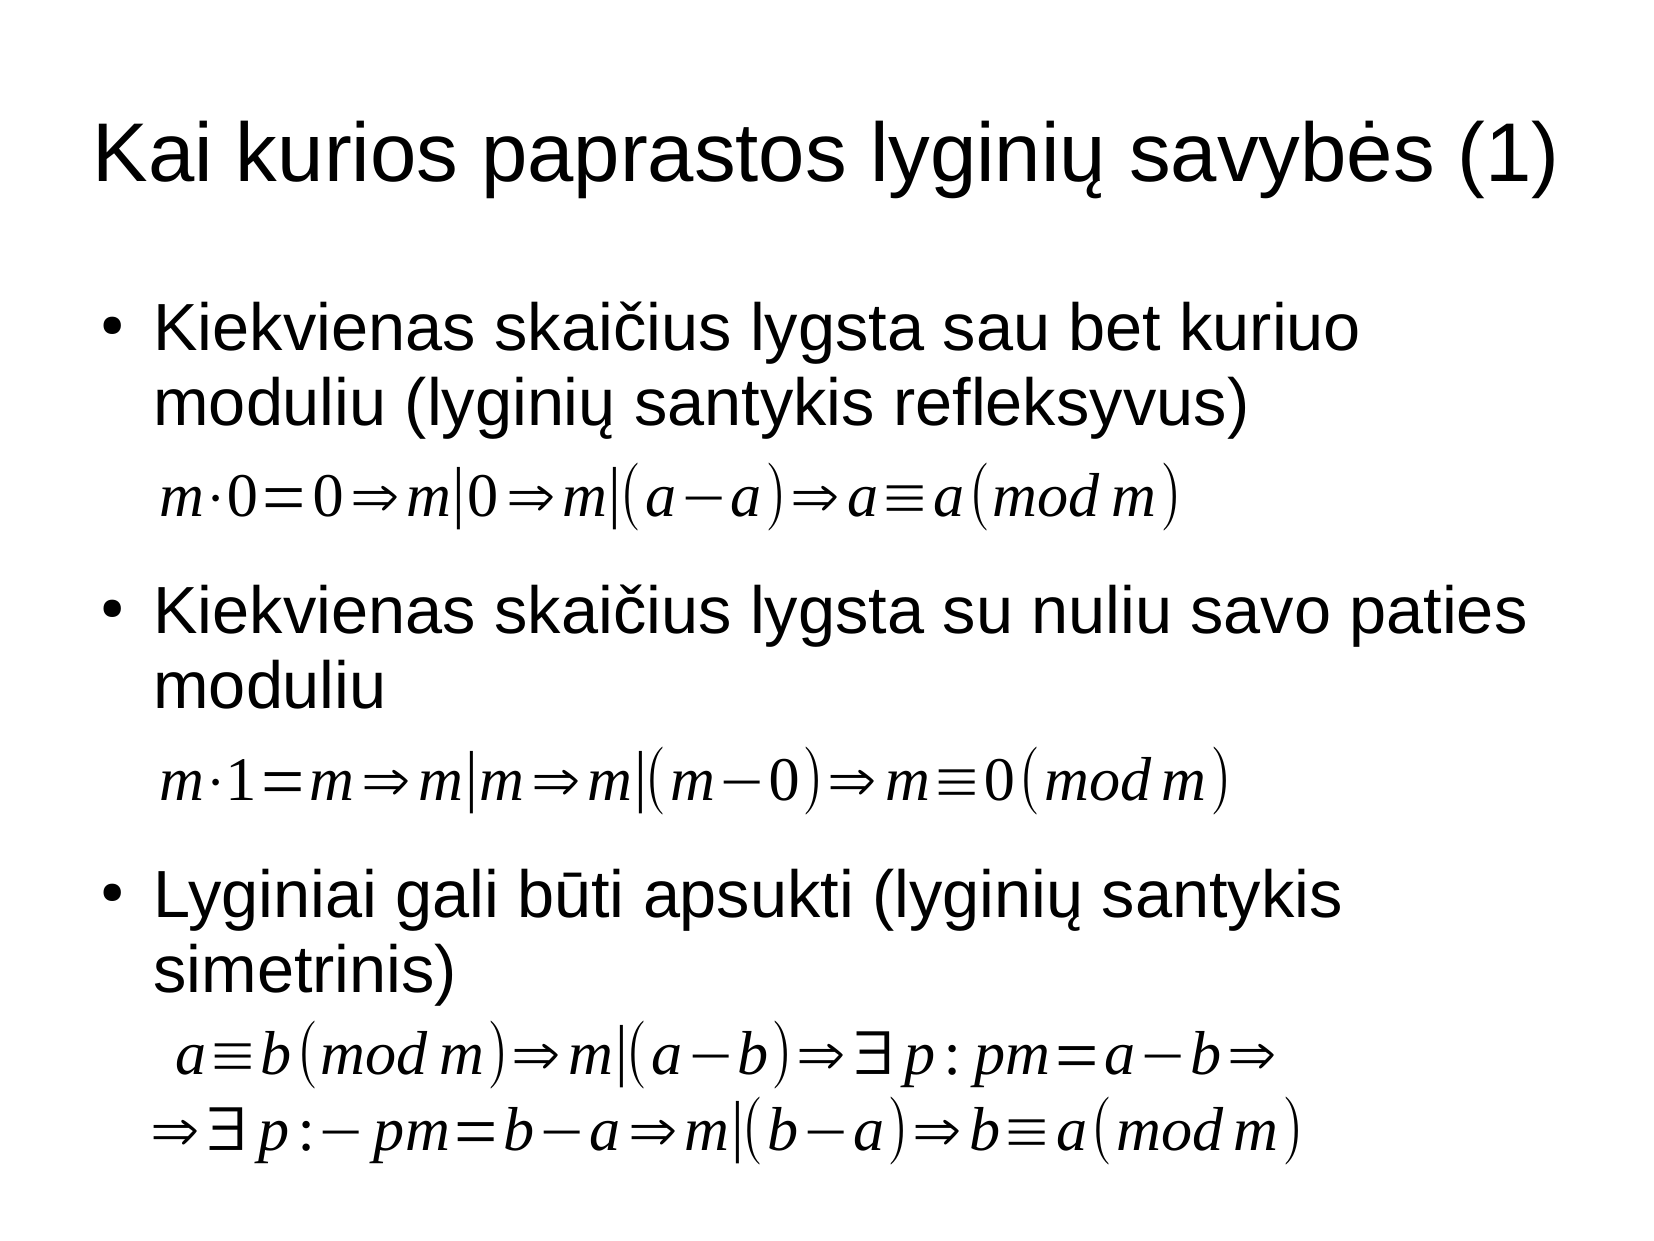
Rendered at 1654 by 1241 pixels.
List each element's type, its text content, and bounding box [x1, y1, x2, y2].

chart [153, 744, 1238, 819]
chart [144, 1018, 1309, 1169]
chart [153, 460, 1187, 536]
list Kiekvienas skaičius lygsta sau bet kuriuo moduliu (lyginių santykis refleksyvus) Kiekvienas skaičius lygsta su nuliu savo paties moduliu Lyginiai gali būti apsukti (lyginių santykis simetrinis) [82, 290, 1571, 1010]
title Kai kurios paprastos lyginių savybės (1) [82, 49, 1571, 257]
